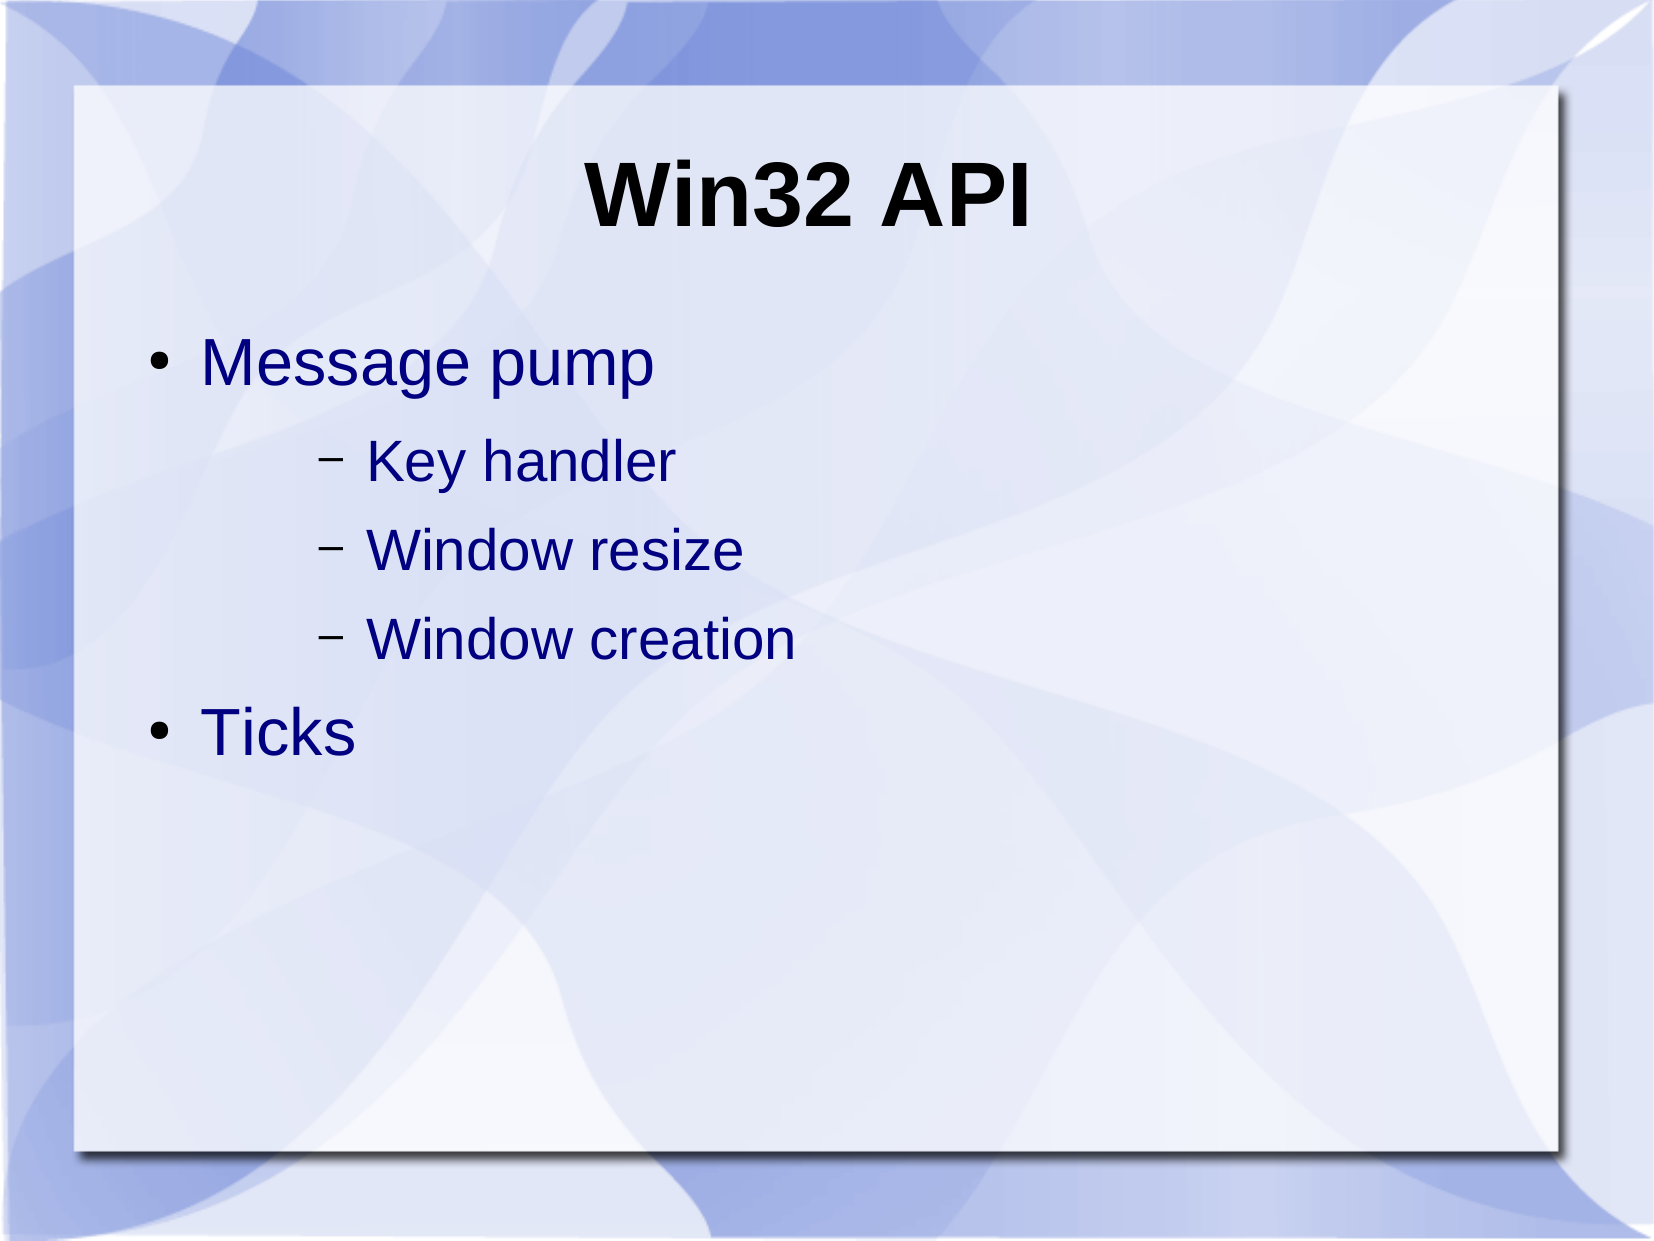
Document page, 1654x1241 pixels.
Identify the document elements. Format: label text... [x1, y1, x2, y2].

title Win32 API [82, 90, 1536, 298]
list Message pump Key handler Window resize Window creation Ticks [129, 324, 1489, 975]
picture [0, 0, 1654, 1241]
